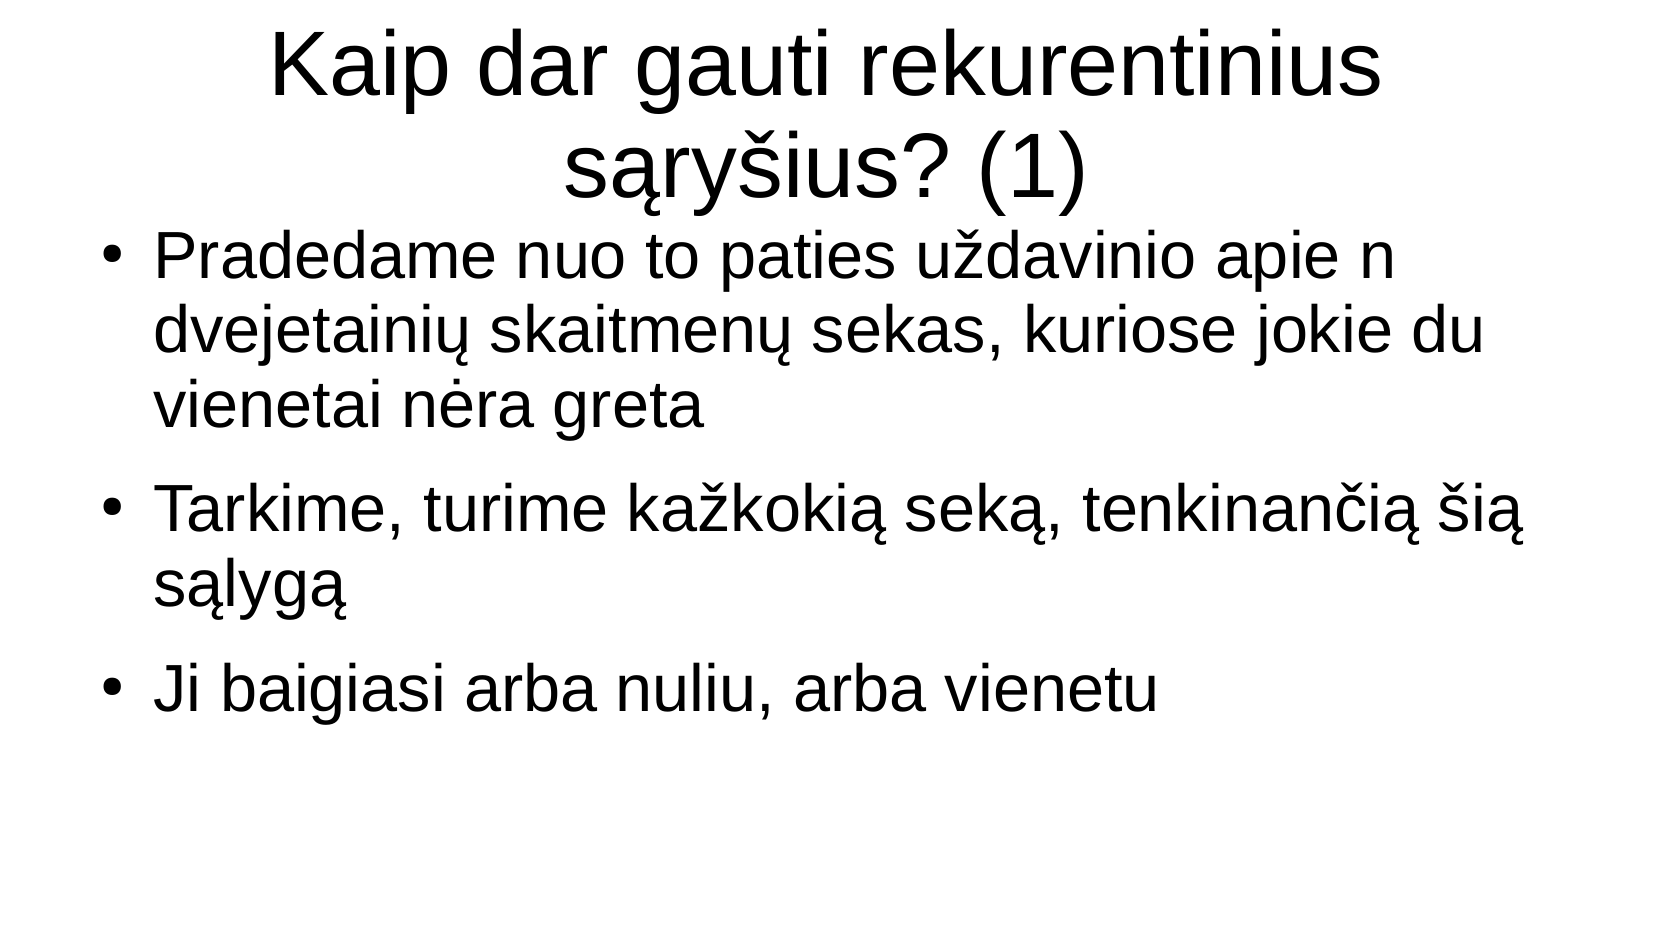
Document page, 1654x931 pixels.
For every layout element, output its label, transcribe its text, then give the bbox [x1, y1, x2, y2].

list Pradedame nuo to paties uždavinio apie n dvejetainių skaitmenų sekas, kuriose jokie du vienetai nėra greta Tarkime, turime kažkokią seką, tenkinančią šią sąlygą Ji baigiasi arba nuliu, arba vienetu [82, 217, 1571, 758]
title Kaip dar gauti rekurentinius sąryšius? (1) [82, 12, 1571, 217]
